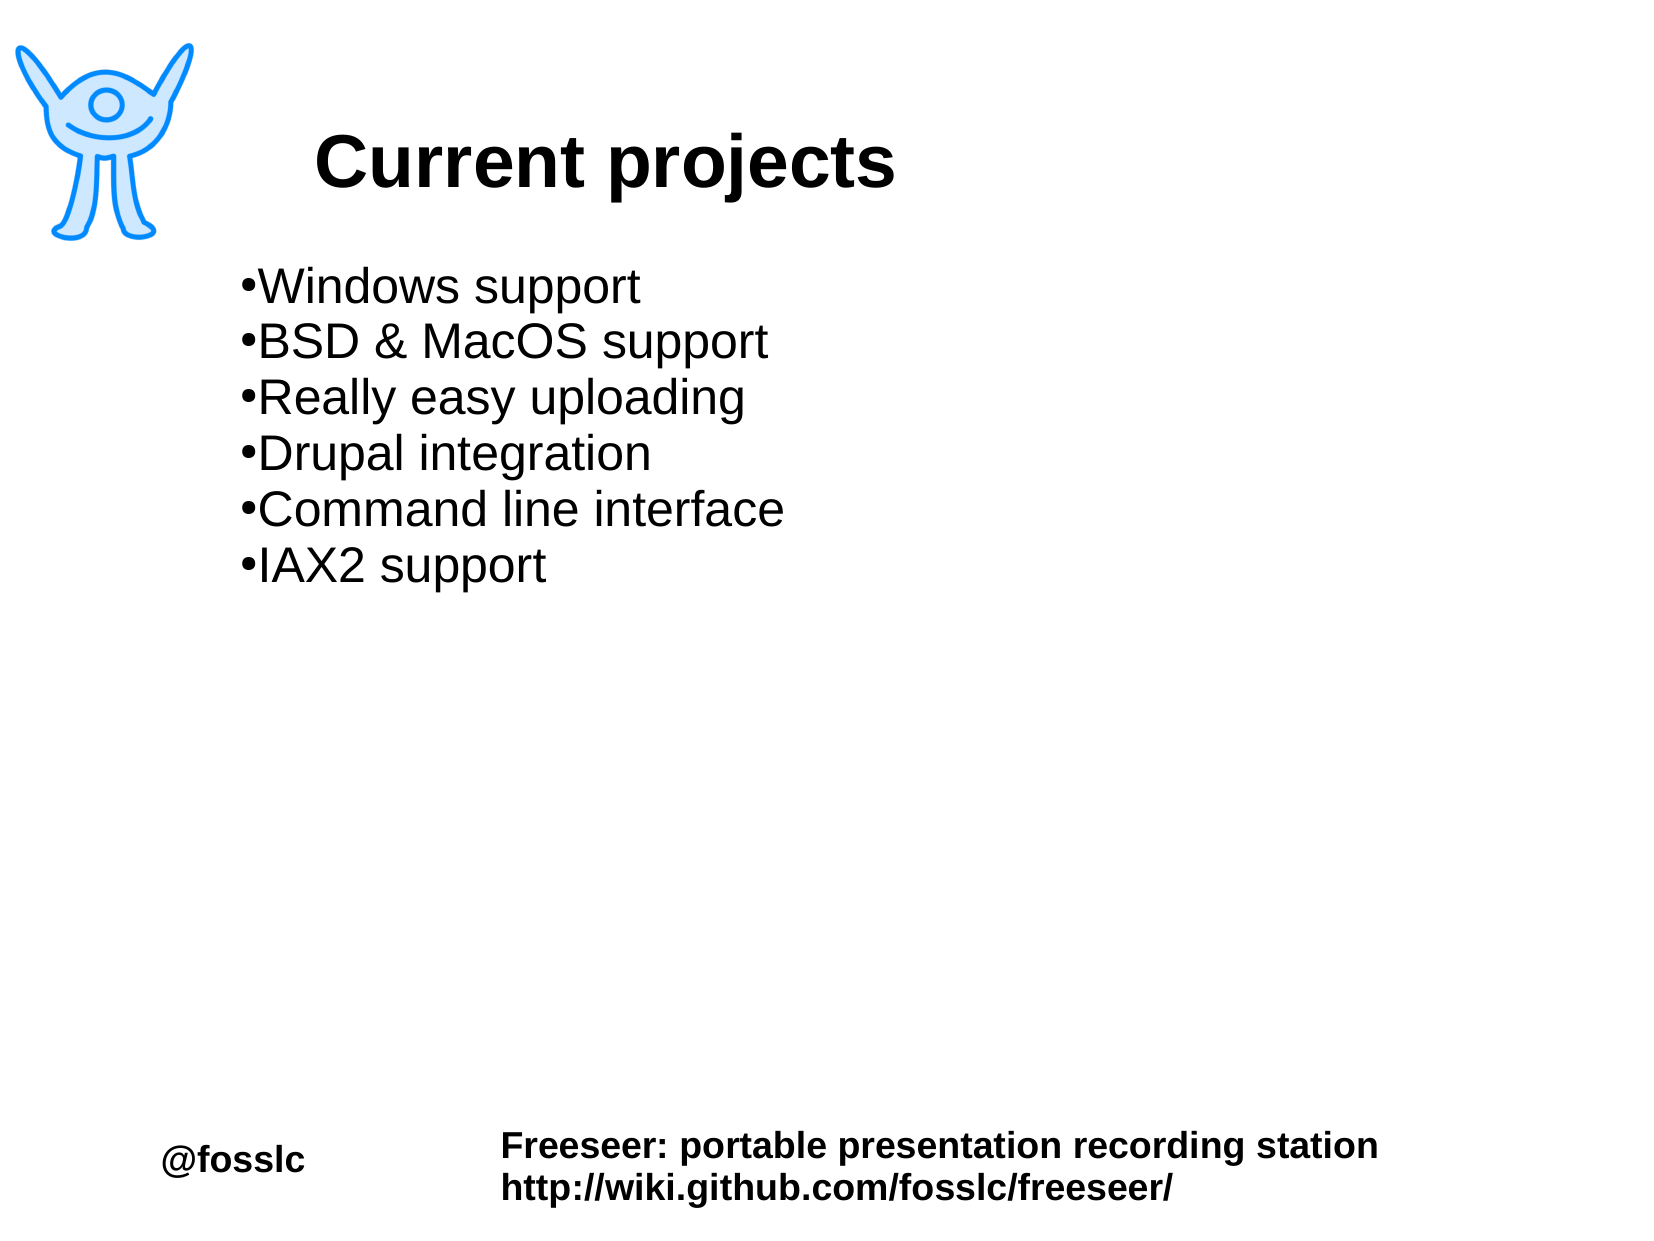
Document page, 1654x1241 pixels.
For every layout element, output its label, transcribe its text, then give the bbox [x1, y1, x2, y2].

text_box Current projects [300, 112, 1501, 212]
text_box Windows support BSD & MacOS support Really easy uploading Drupal integration Command line interface IAX2 support [225, 250, 1351, 601]
picture [8, 25, 198, 293]
